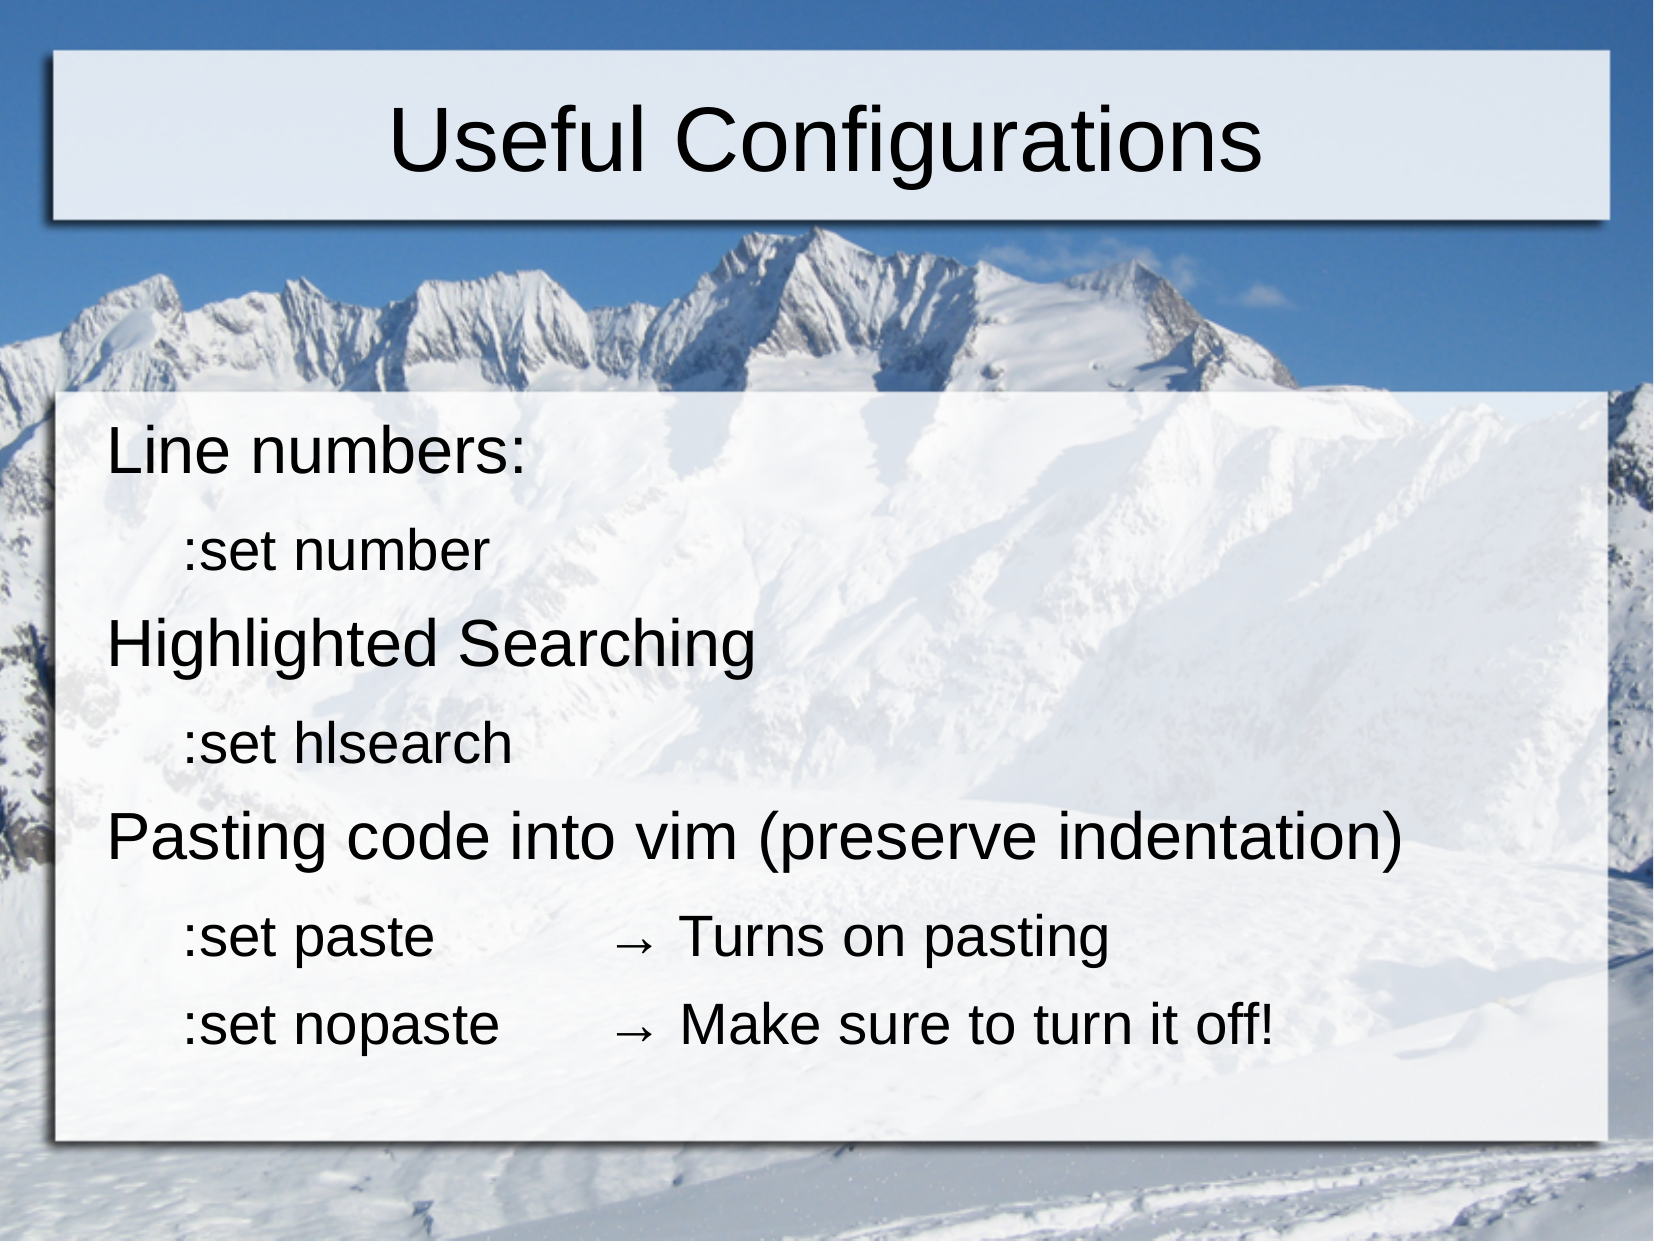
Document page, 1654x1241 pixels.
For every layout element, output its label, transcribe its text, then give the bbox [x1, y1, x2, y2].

list Line numbers: :set number Highlighted Searching :set hlsearch Pasting code into vim (preserve indentation) :set paste → Turns on pasting :set nopaste → Make sure to turn it off! [88, 413, 1571, 1126]
picture [0, 0, 1654, 1241]
title Useful Configurations [58, 61, 1594, 219]
